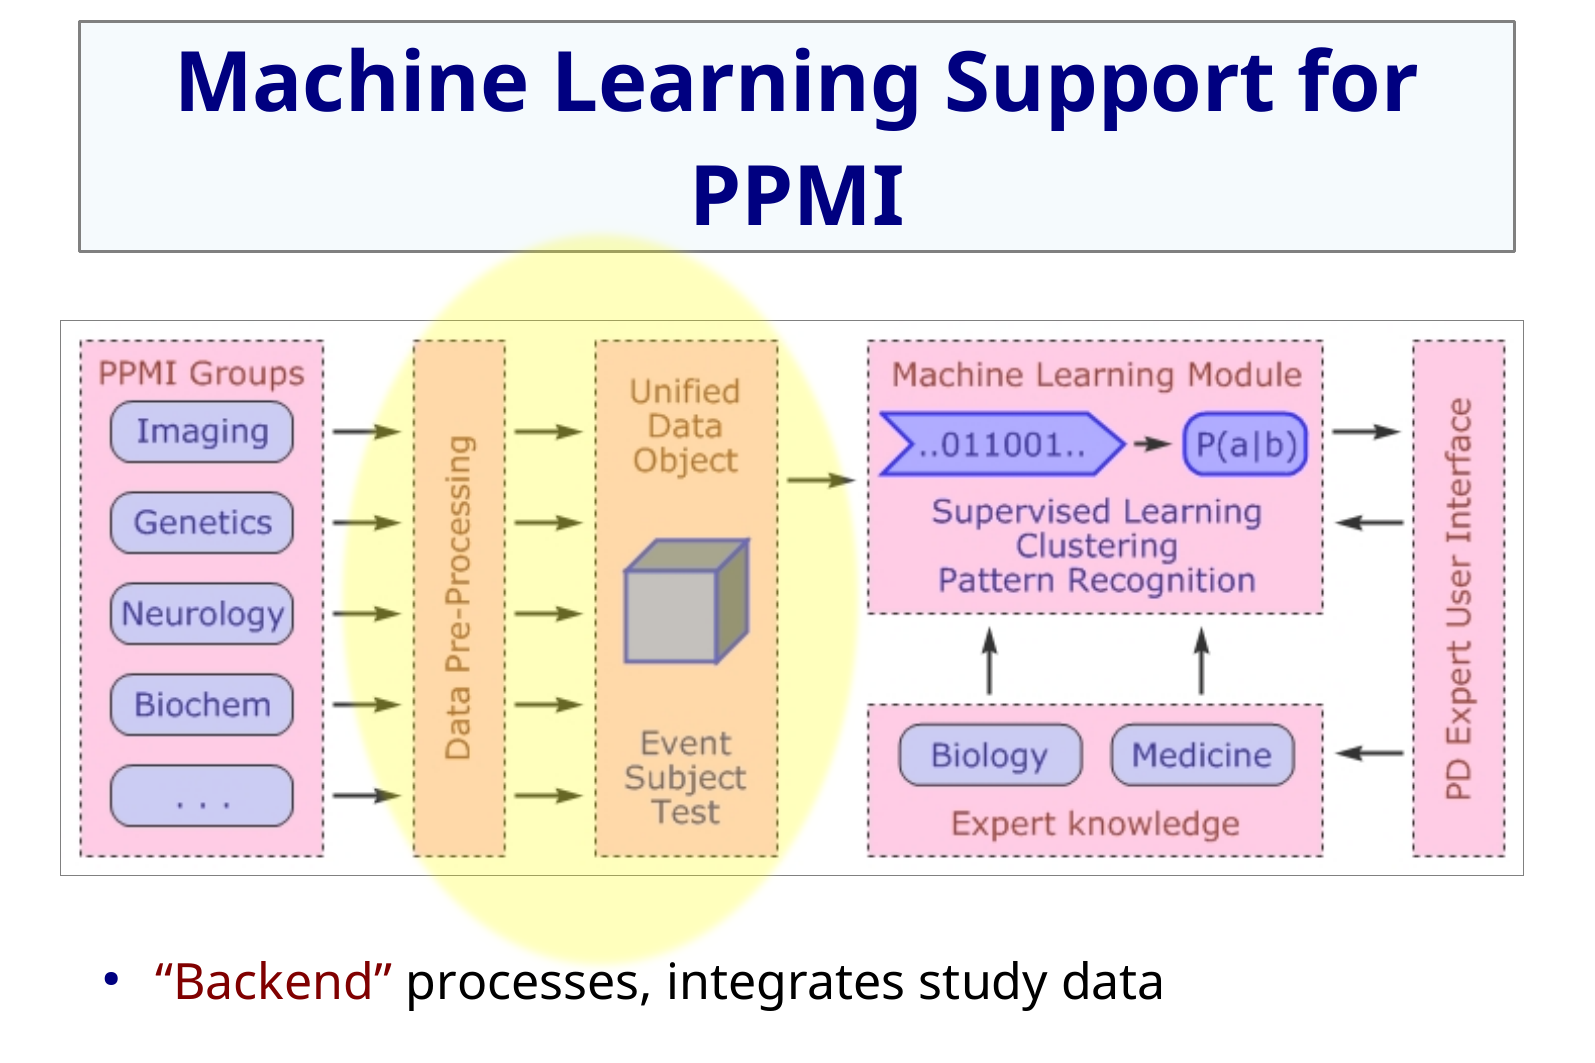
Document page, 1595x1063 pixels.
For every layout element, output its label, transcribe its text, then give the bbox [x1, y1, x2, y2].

title Machine Learning Support for PPMI [79, 45, 1515, 227]
picture [0, 0, 1595, 1063]
list “Backend” processes, integrates study data [84, 946, 1520, 1036]
